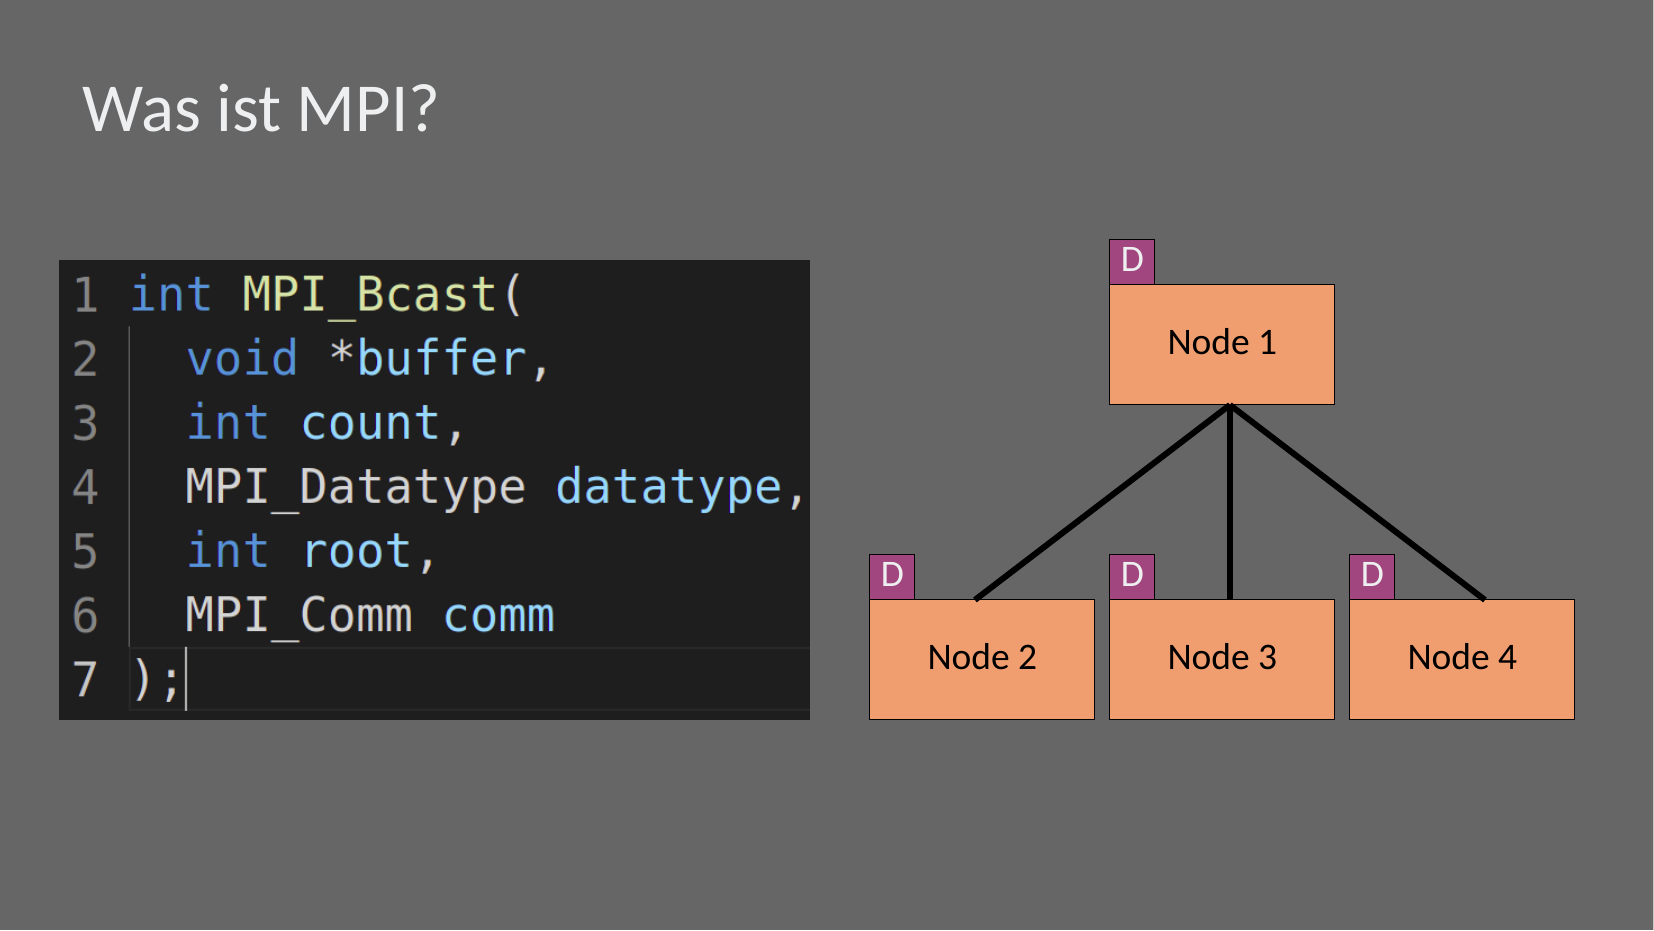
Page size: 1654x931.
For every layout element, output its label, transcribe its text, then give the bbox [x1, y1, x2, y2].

text_box D [1109, 239, 1155, 285]
title Was ist MPI? [82, 37, 1571, 193]
text_box D [869, 554, 915, 600]
picture [59, 260, 810, 721]
text_box Node 2 [869, 599, 1095, 720]
text_box Node 4 [1349, 599, 1575, 720]
text_box Node 3 [1109, 599, 1335, 720]
text_box D [1349, 554, 1395, 600]
text_box Node 1 [1109, 284, 1335, 405]
text_box D [1109, 554, 1155, 600]
